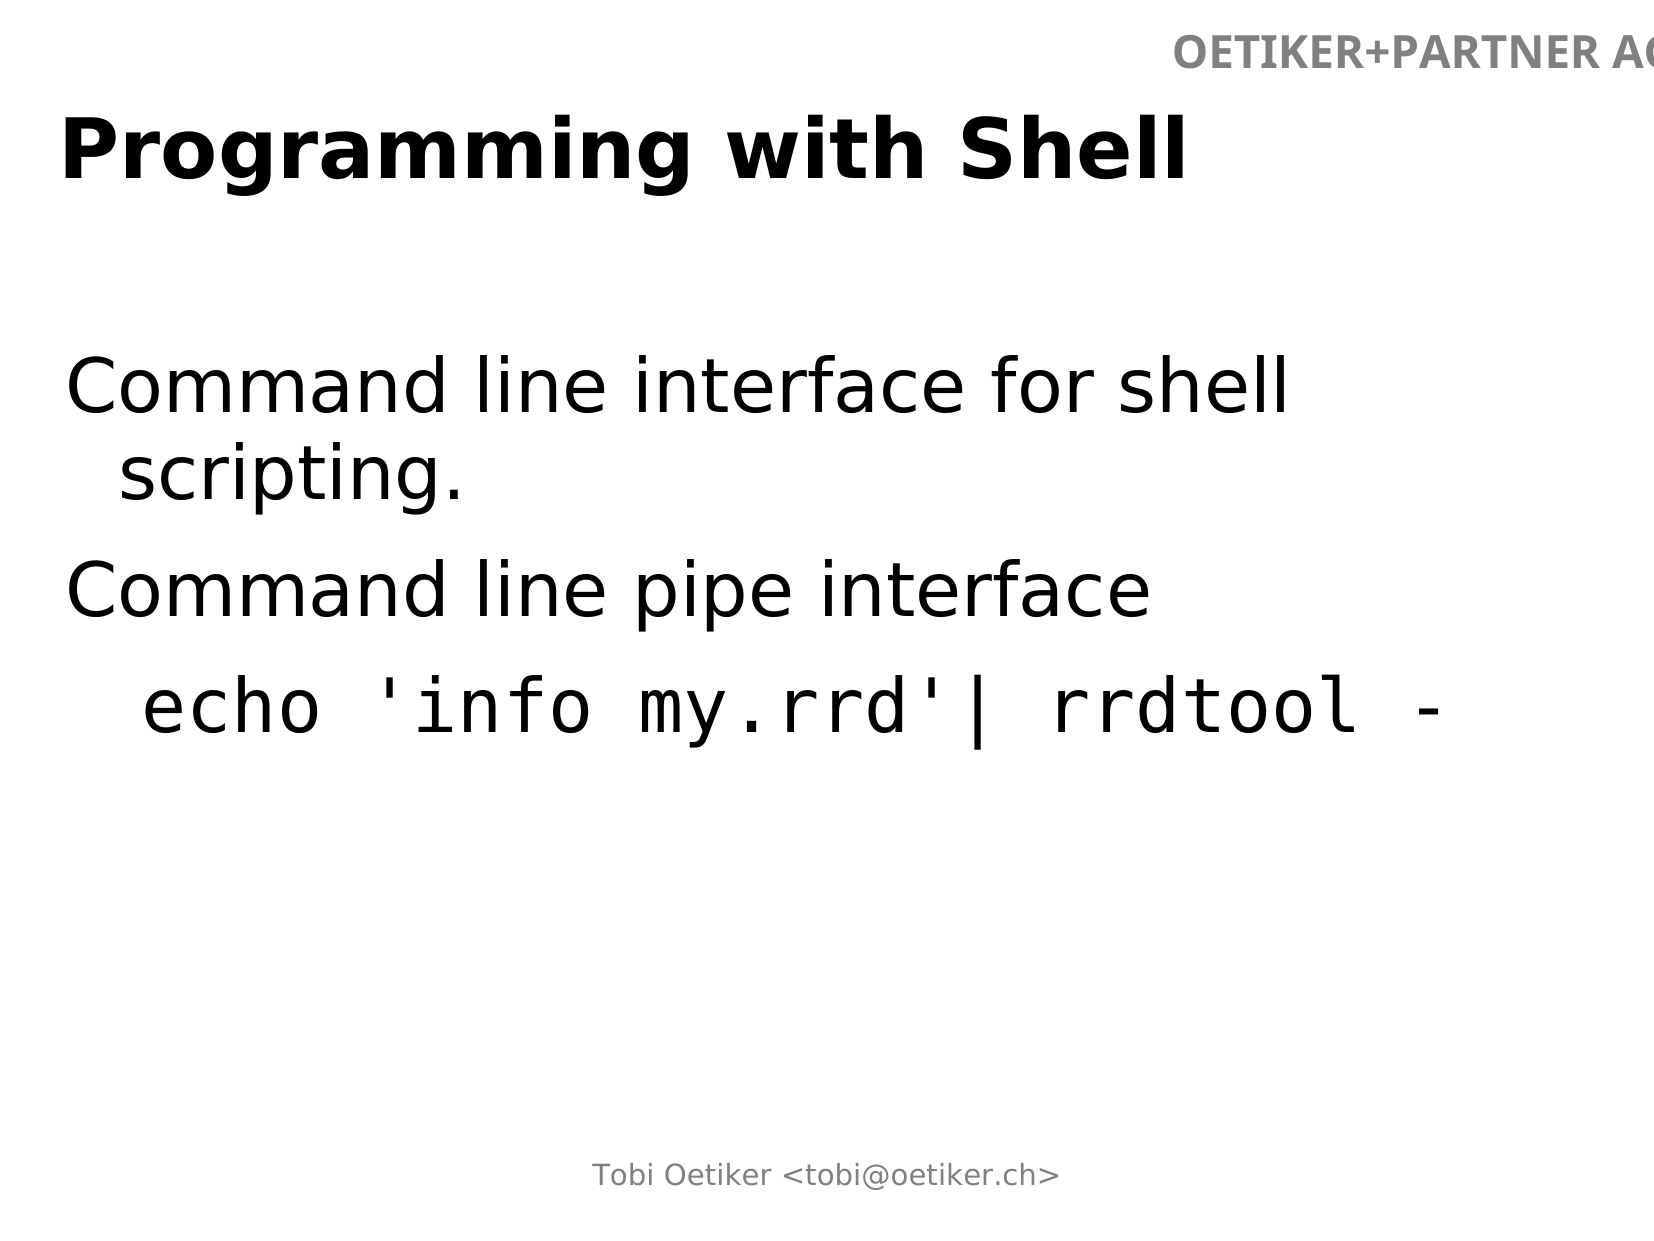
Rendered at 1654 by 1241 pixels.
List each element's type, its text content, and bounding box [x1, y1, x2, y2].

title Programming with Shell [59, 75, 1607, 225]
list Command line interface for shell scripting. Command line pipe interface echo 'info my.rrd'| rrdtool - [47, 342, 1568, 1097]
